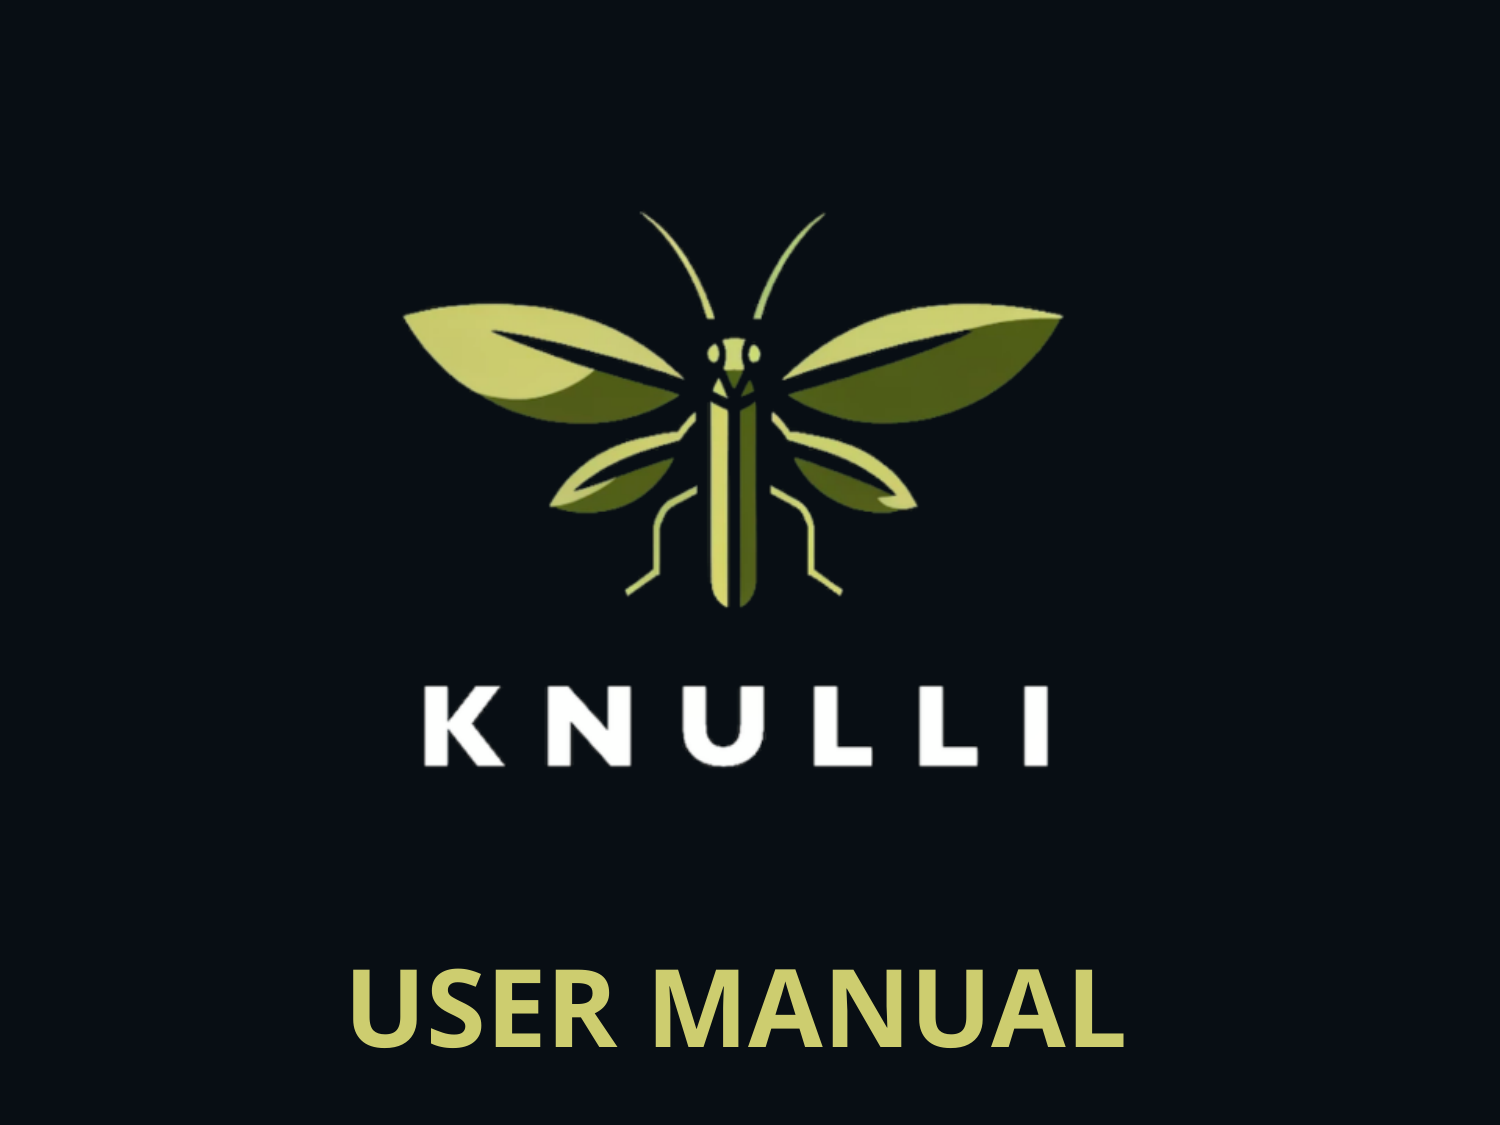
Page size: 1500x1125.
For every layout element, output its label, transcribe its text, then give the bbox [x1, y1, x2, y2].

text_box USER MANUAL [330, 788, 1143, 1086]
picture [174, 0, 1300, 1125]
